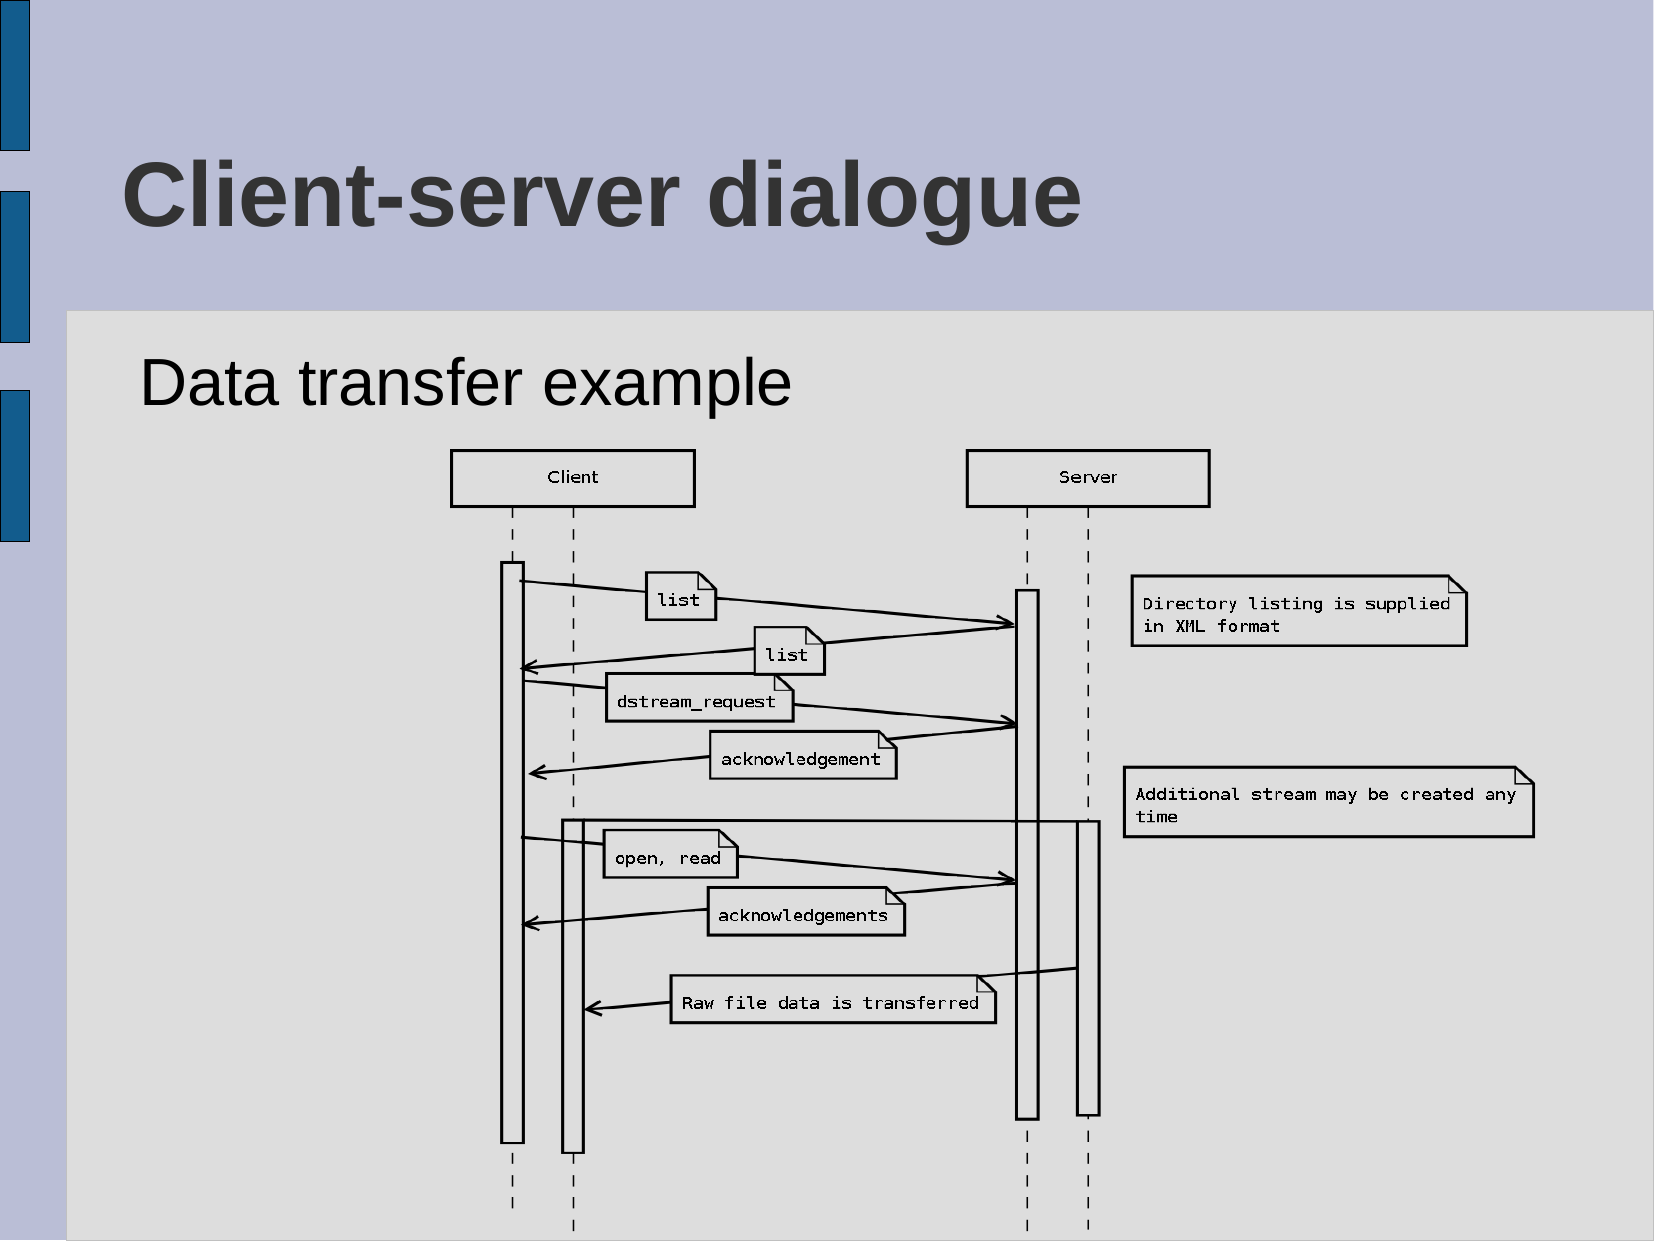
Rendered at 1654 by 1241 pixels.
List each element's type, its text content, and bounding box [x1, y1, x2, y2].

picture [450, 449, 1536, 1241]
title Client-server dialogue [121, 91, 1534, 299]
list Data transfer example [121, 344, 1534, 1127]
